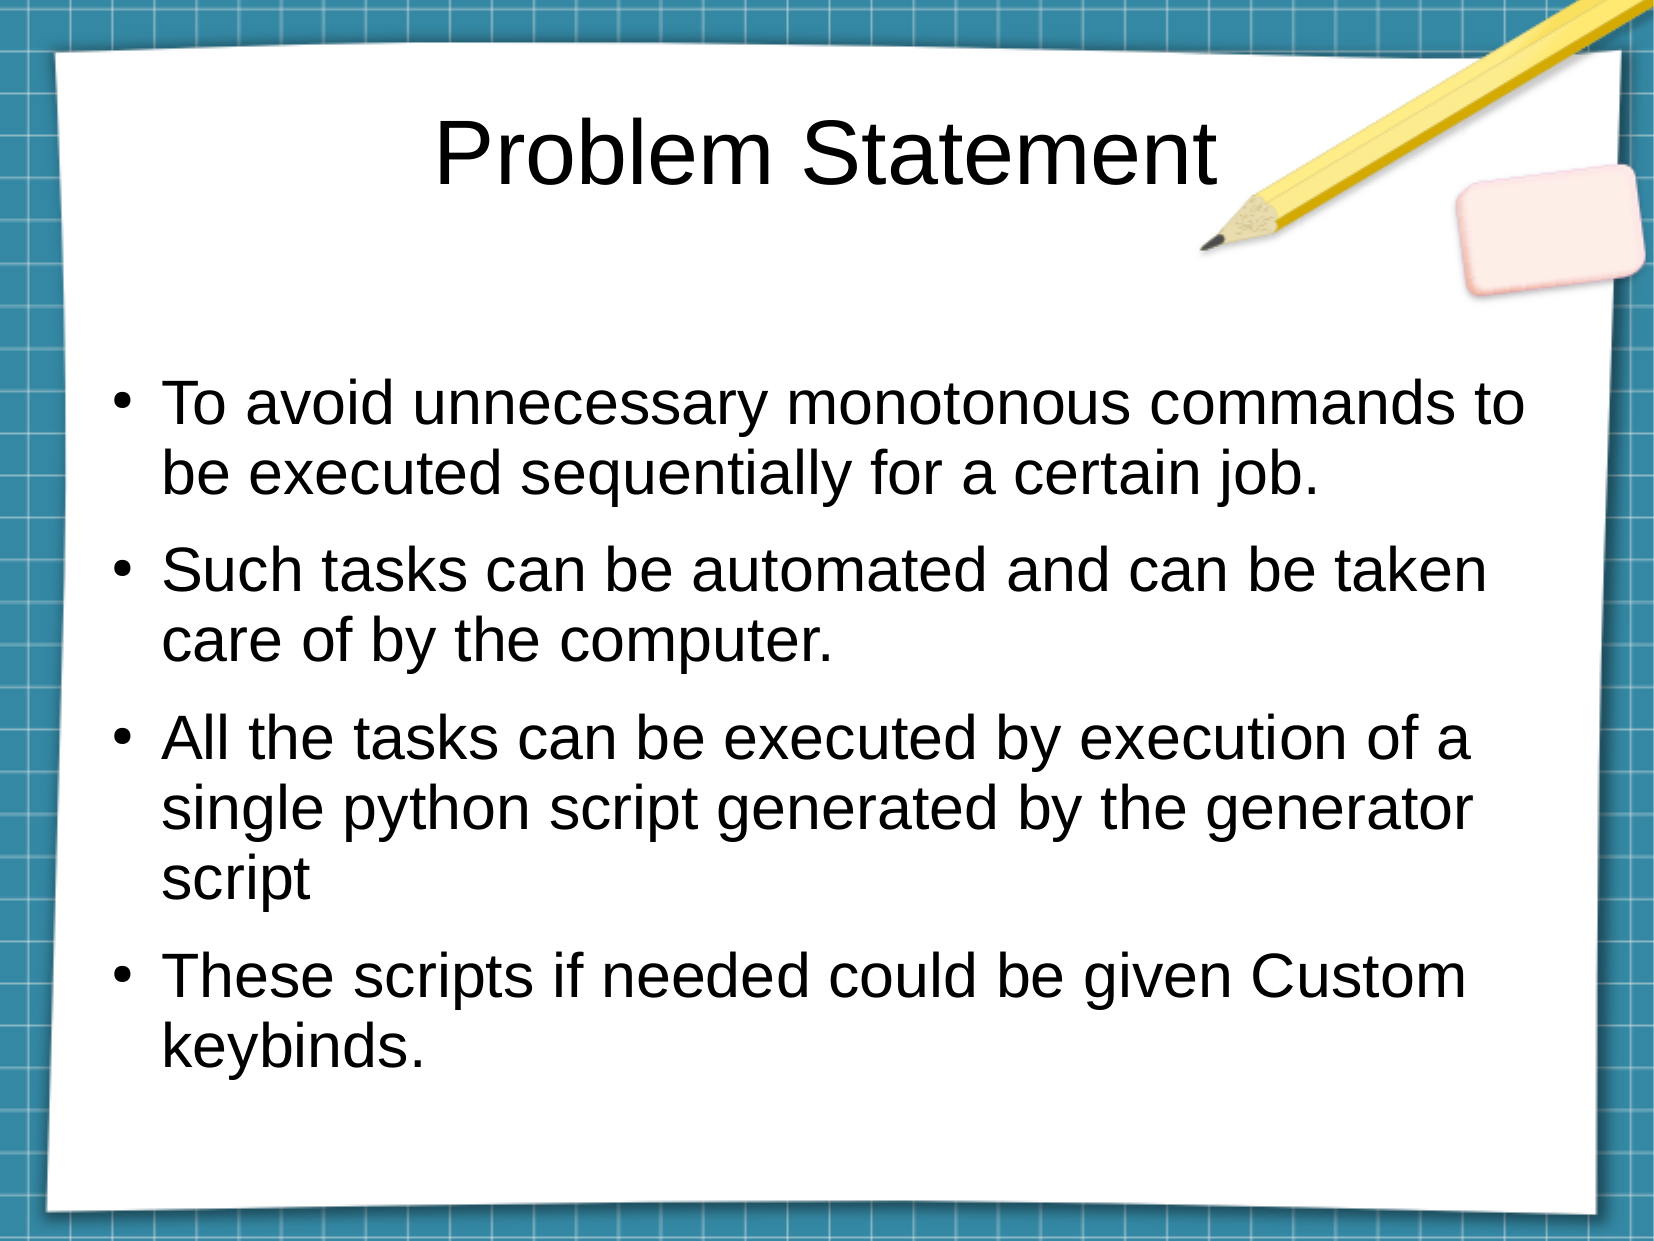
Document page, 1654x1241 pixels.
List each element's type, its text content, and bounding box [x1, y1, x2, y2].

list To avoid unnecessary monotonous commands to be executed sequentially for a certain job. Such tasks can be automated and can be taken care of by the computer. All the tasks can be executed by execution of a single python script generated by the generator script These scripts if needed could be given Custom keybinds. [94, 367, 1583, 1087]
picture [0, 0, 1654, 1241]
title Problem Statement [82, 49, 1571, 257]
